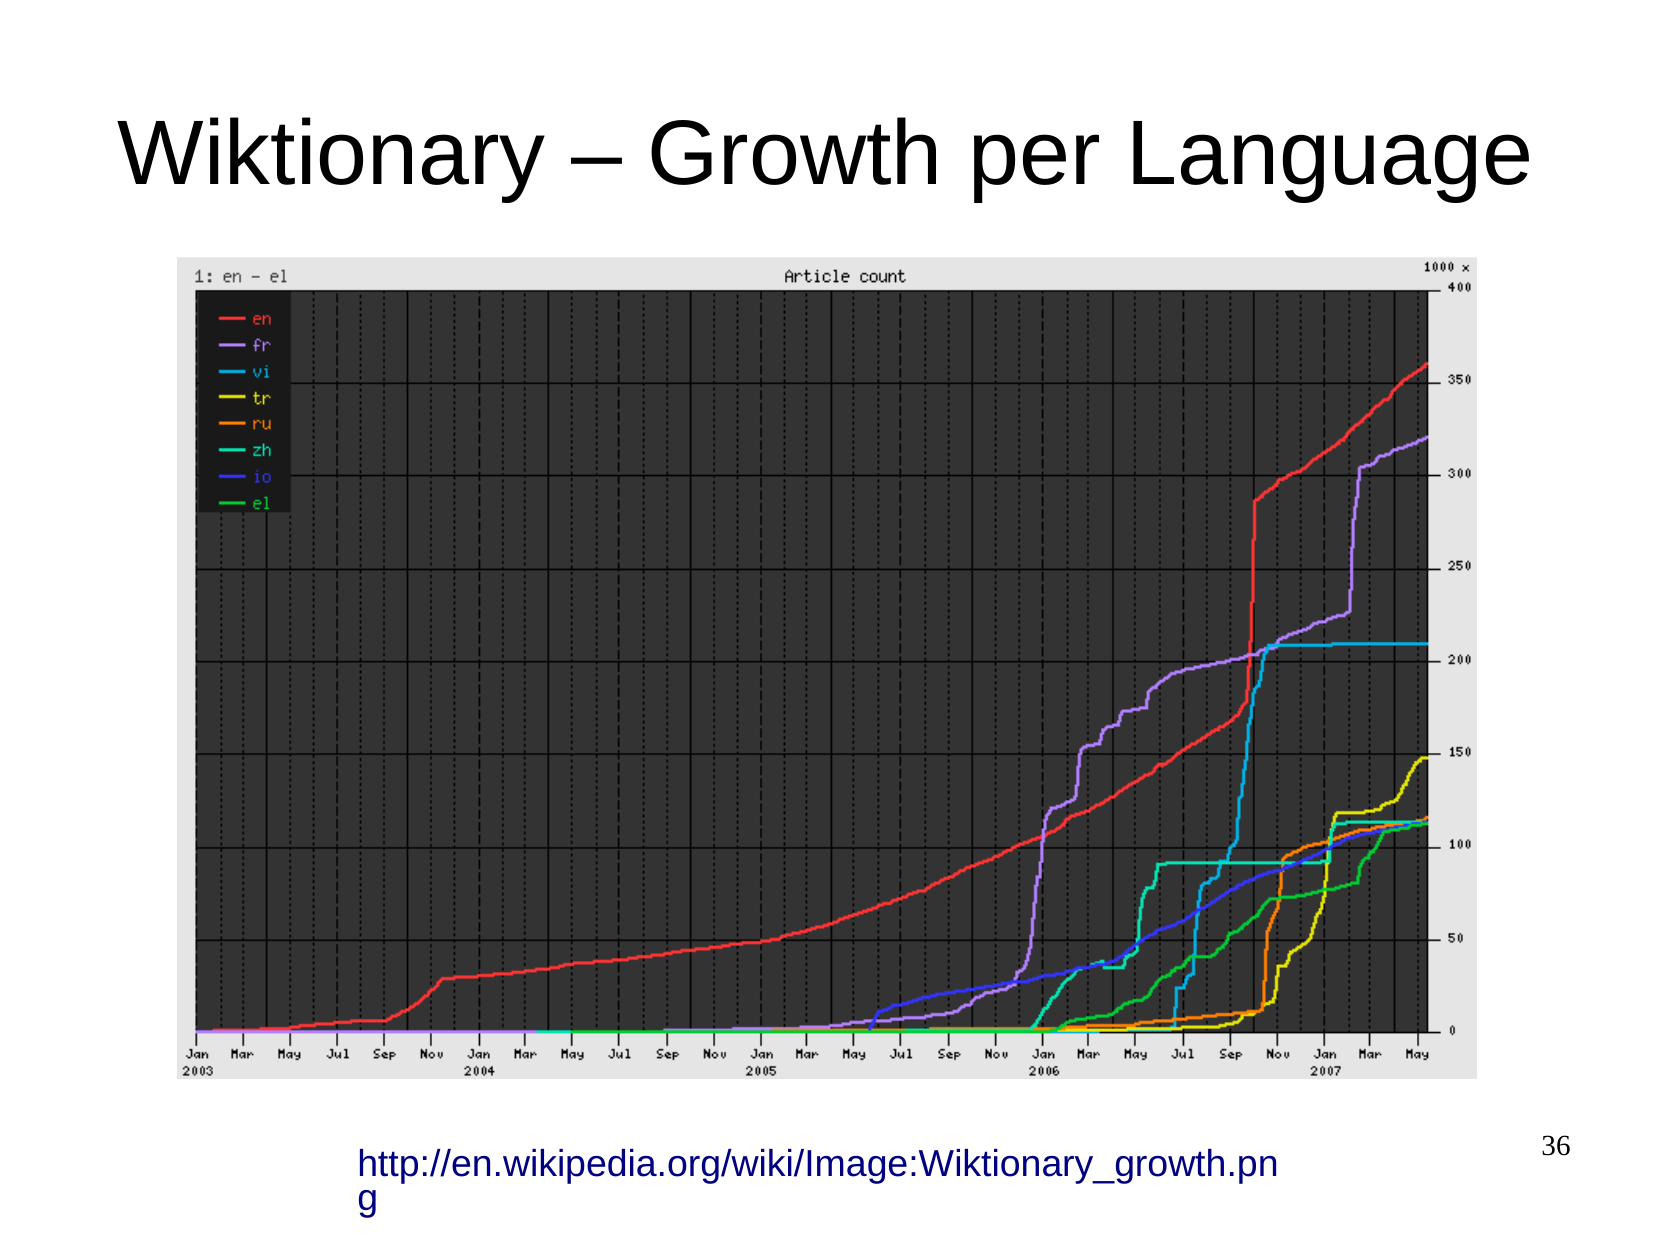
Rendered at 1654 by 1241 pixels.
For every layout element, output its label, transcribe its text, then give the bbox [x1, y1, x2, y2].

picture [177, 256, 1477, 1079]
title Wiktionary – Growth per Language [82, 49, 1571, 257]
text_box http://en.wikipedia.org/wiki/Image:Wiktionary_growth.png [342, 1135, 1312, 1193]
